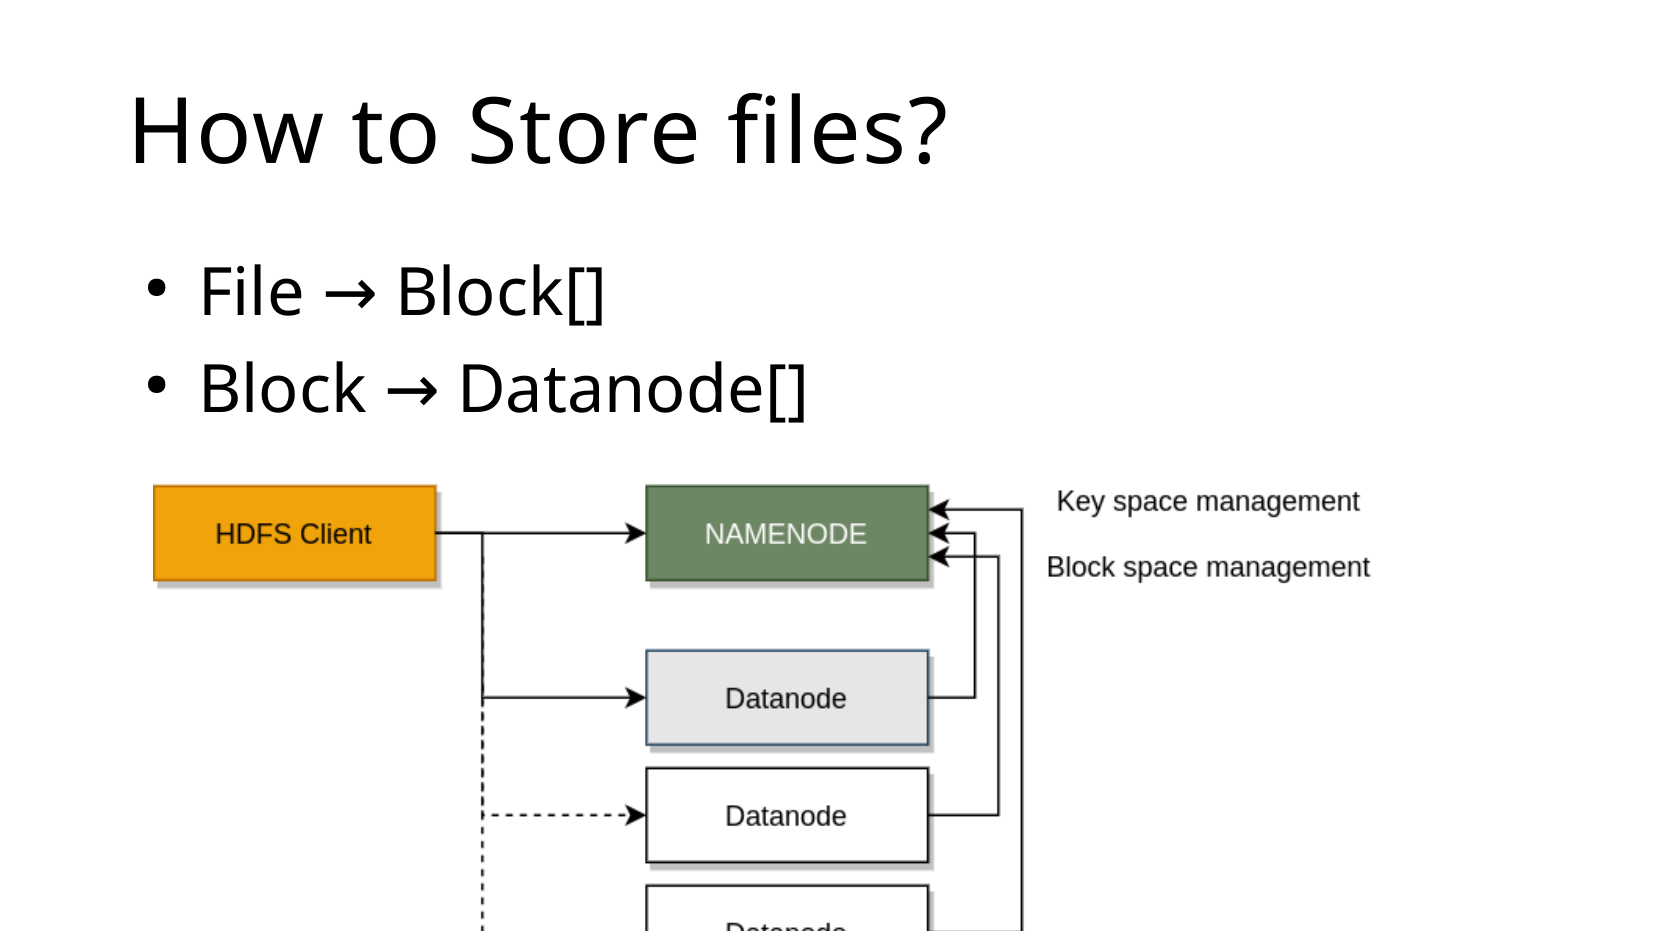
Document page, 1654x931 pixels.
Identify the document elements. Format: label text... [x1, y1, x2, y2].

title How to Store files? [127, 69, 1654, 187]
picture [153, 450, 1476, 931]
list File → Block[] Block → Datanode[] [127, 244, 1527, 784]
